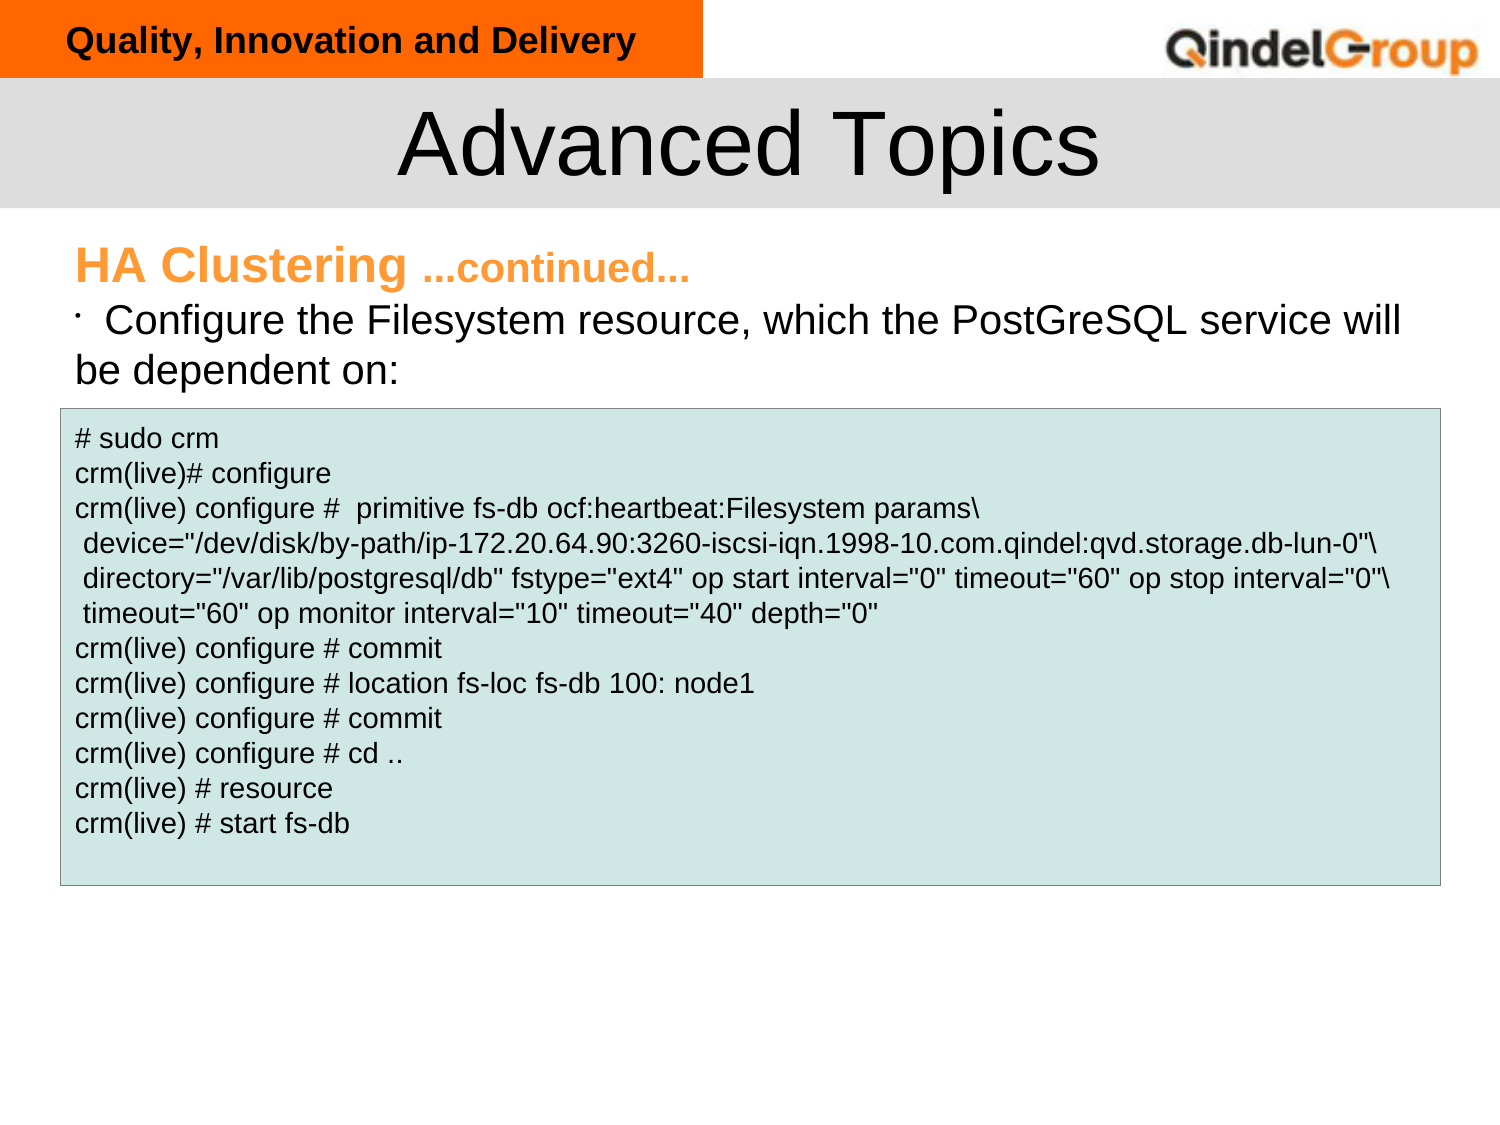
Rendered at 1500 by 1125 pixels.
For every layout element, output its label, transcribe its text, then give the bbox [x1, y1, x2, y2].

title Advanced Topics [75, 45, 1426, 224]
picture [1163, 23, 1481, 78]
text_box HA Clustering ...continued... Configure the Filesystem resource, which the PostGreSQL service will be dependent on: [60, 224, 1426, 408]
text_box # sudo crm crm(live)# configure crm(live) configure # primitive fs-db ocf:heartbeat:Filesystem params\ device="/dev/disk/by-path/ip-172.20.64.90:3260-iscsi-iqn.1998-10.com.qindel:qvd.storage.db-lun-0"\ directory="/var/lib/postgresql/db" fstype="ext4" op start interval="0" timeout="60" op stop interval="0"\ timeout="60" op monitor interval="10" timeout="40" depth="0" crm(live) configure # commit crm(live) configure # location fs-loc fs-db 100: node1 crm(live) configure # commit crm(live) configure # cd .. crm(live) # resource crm(live) # start fs-db [60, 408, 1441, 886]
